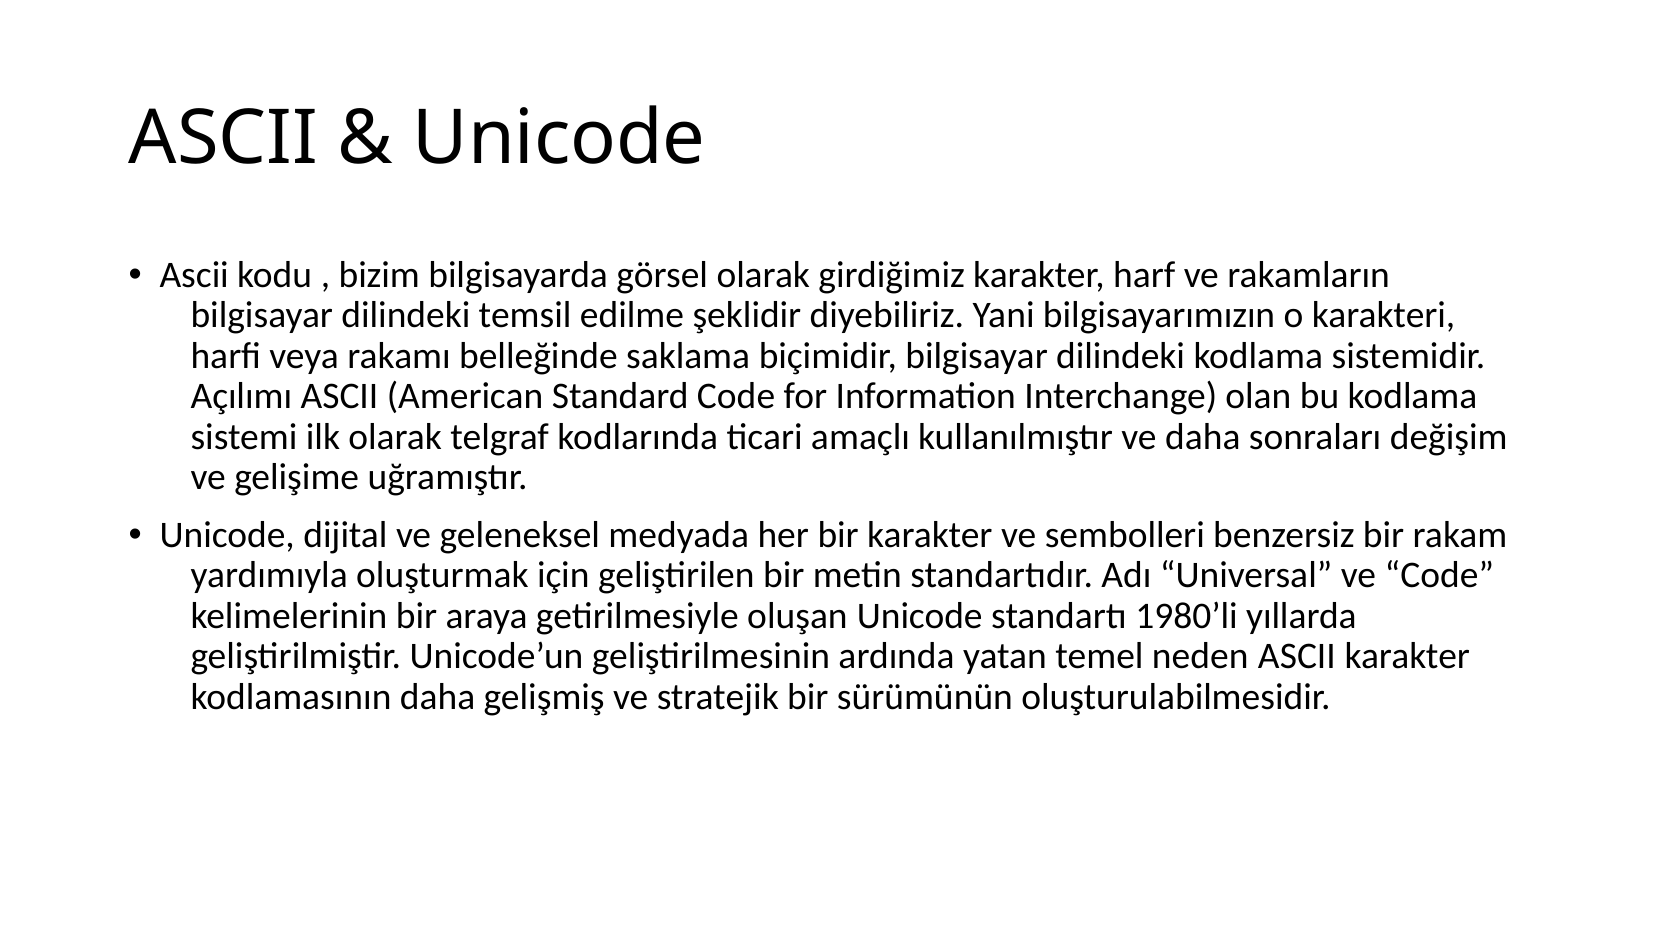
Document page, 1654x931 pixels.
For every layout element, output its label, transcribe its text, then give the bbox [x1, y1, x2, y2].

list Ascii kodu , bizim bilgisayarda görsel olarak girdiğimiz karakter, harf ve rakamların bilgisayar dilindeki temsil edilme şeklidir diyebiliriz. Yani bilgisayarımızın o karakteri, harfi veya rakamı belleğinde saklama biçimidir, bilgisayar dilindeki kodlama sistemidir. Açılımı ASCII (American Standard Code for Information Interchange) olan bu kodlama sistemi ilk olarak telgraf kodlarında ticari amaçlı kullanılmıştır ve daha sonraları değişim ve gelişime uğramıştır. Unicode, dijital ve geleneksel medyada her bir karakter ve sembolleri benzersiz bir rakam yardımıyla oluşturmak için geliştirilen bir metin standartıdır. Adı “Universal” ve “Code” kelimelerinin bir araya getirilmesiyle oluşan Unicode standartı 1980’li yıllarda geliştirilmiştir. Unicode’un geliştirilmesinin ardında yatan temel neden ASCII karakter kodlamasının daha gelişmiş ve stratejik bir sürümünün oluşturulabilmesidir. [113, 247, 1540, 838]
title ASCII & Unicode [113, 49, 1540, 230]
